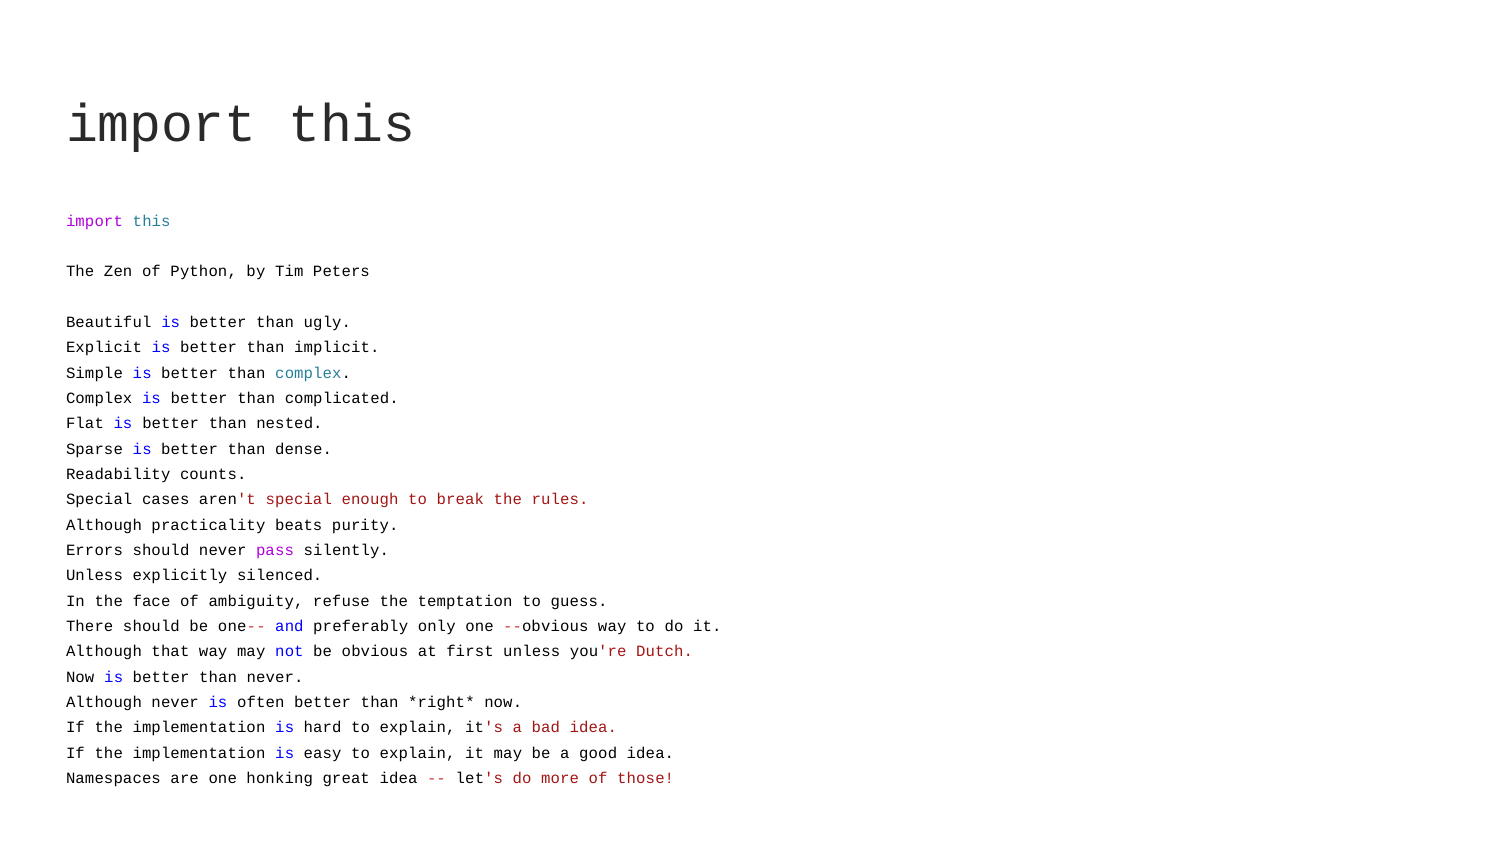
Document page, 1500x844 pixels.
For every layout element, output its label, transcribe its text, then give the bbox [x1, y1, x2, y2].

list import this The Zen of Python, by Tim Peters Beautiful is better than ugly. Explicit is better than implicit. Simple is better than complex. Complex is better than complicated. Flat is better than nested. Sparse is better than dense. Readability counts. Special cases aren't special enough to break the rules. Although practicality beats purity. Errors should never pass silently. Unless explicitly silenced. In the face of ambiguity, refuse the temptation to guess. There should be one-- and preferably only one --obvious way to do it. Although that way may not be obvious at first unless you're Dutch. Now is better than never. Although never is often better than *right* now. If the implementation is hard to explain, it's a bad idea. If the implementation is easy to explain, it may be a good idea. Namespaces are one honking great idea -- let's do more of those! [51, 189, 1449, 802]
title import this [51, 72, 1449, 167]
